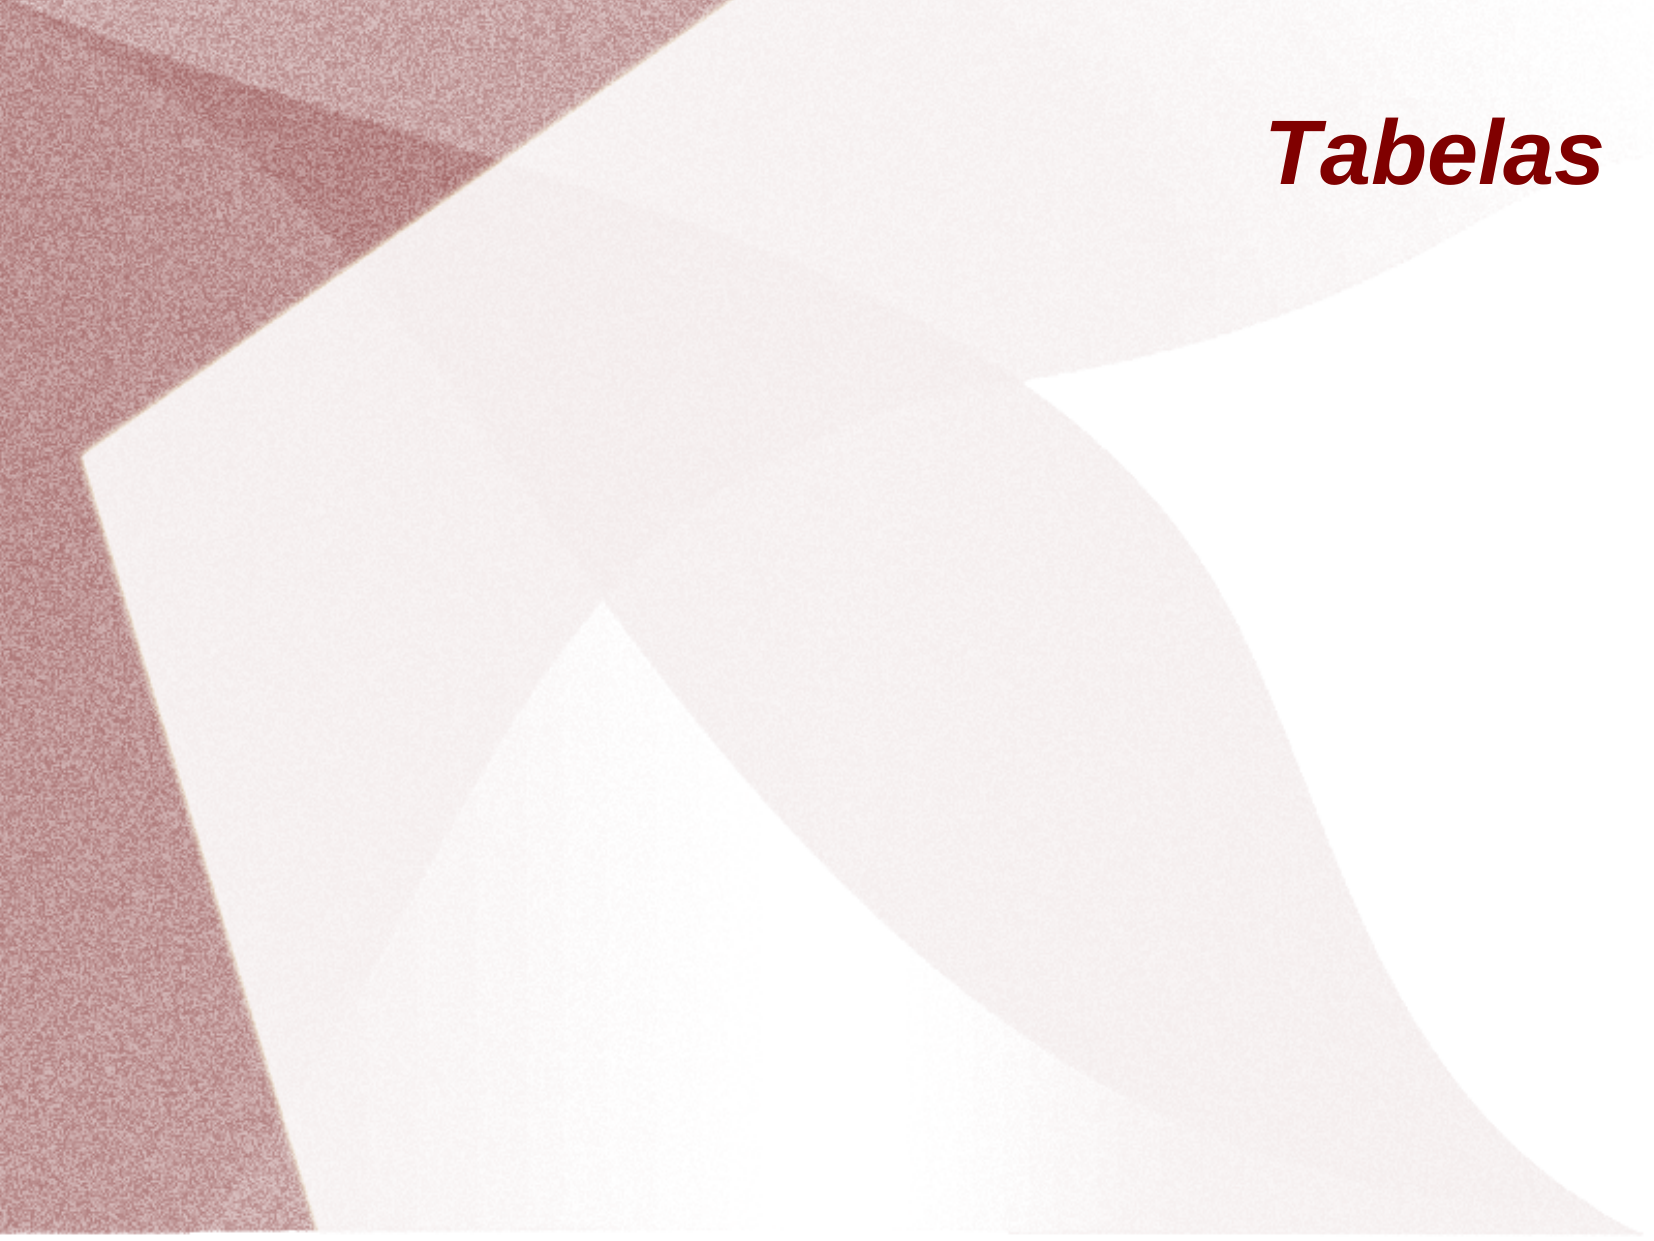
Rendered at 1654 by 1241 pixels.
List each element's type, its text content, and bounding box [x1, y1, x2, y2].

picture [0, 0, 1654, 1241]
title Tabelas [596, 56, 1607, 250]
